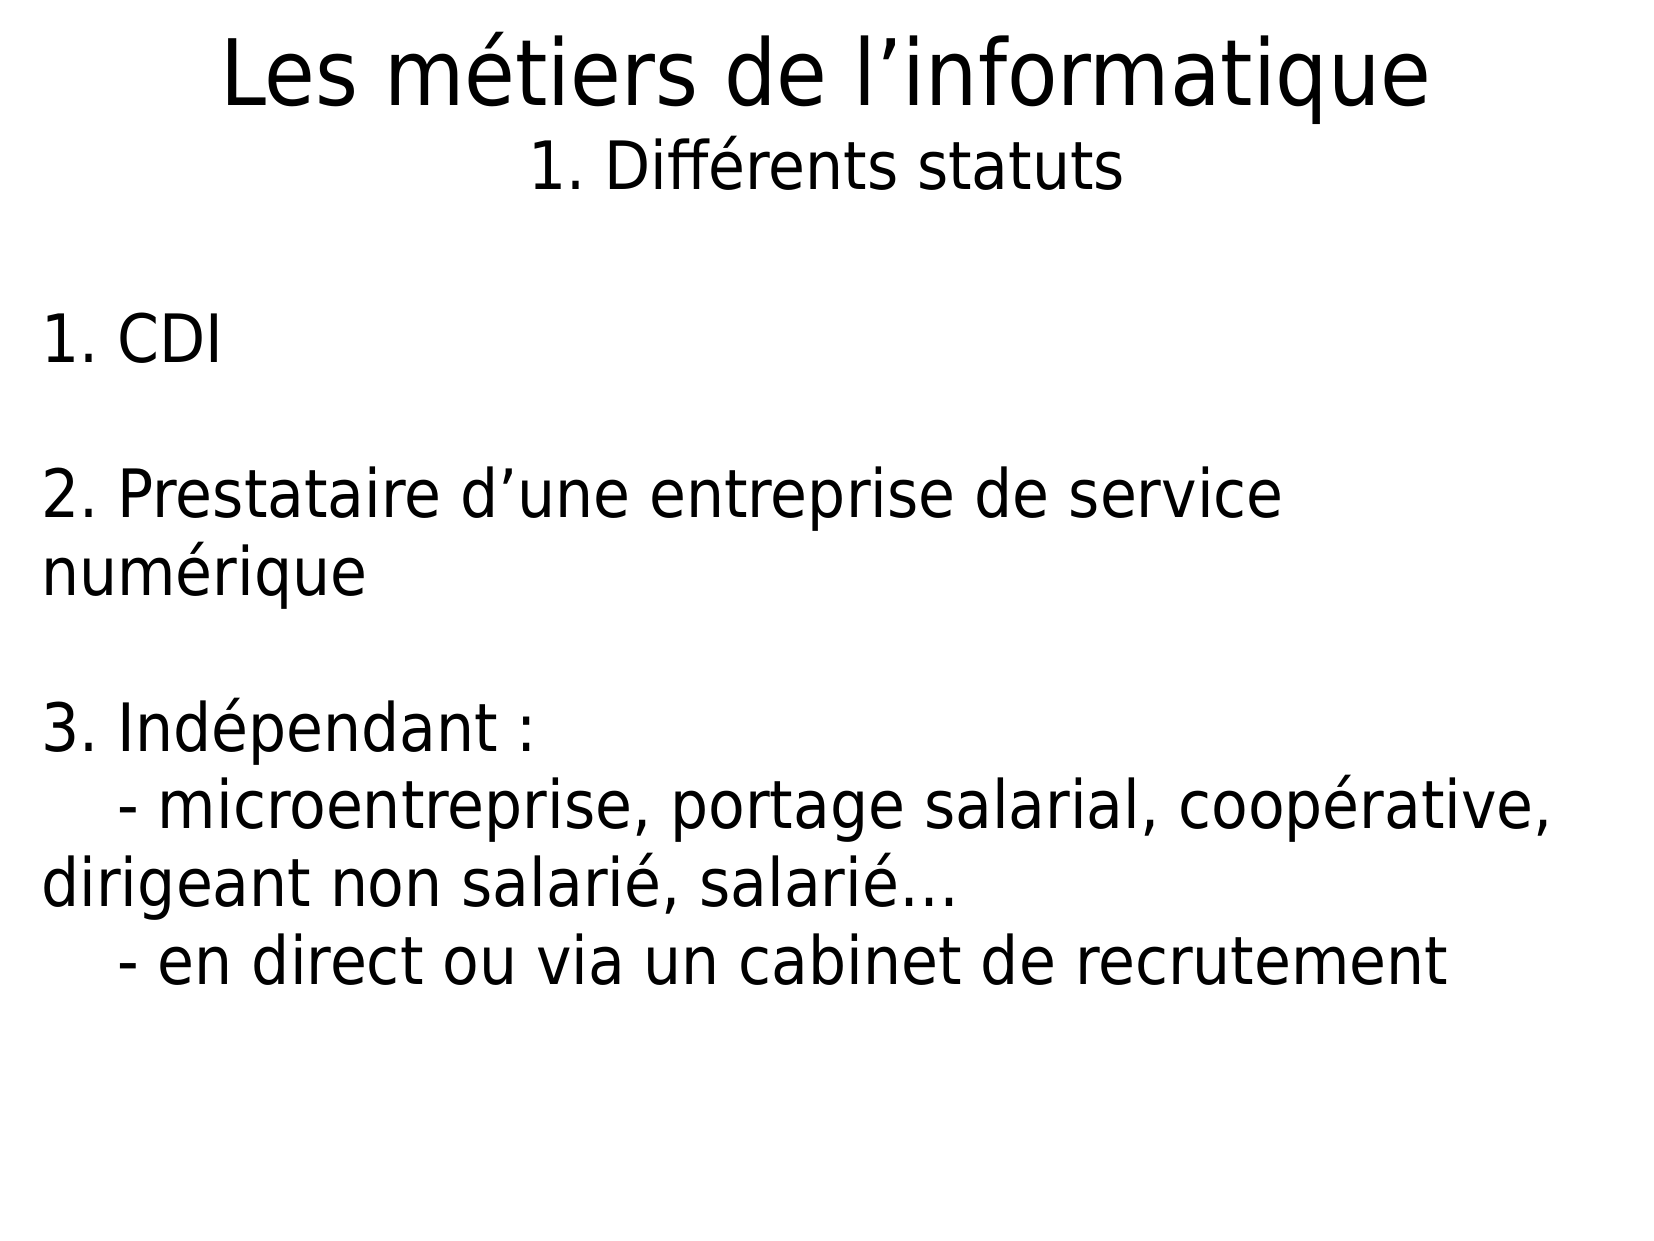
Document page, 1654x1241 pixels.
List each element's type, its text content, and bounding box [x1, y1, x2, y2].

title 1. CDI 2. Prestataire d’une entreprise de service numérique 3. Indépendant : - microentreprise, portage salarial, coopérative, dirigeant non salarié, salarié… - en direct ou via un cabinet de recrutement [41, 222, 1613, 1183]
title Les métiers de l’informatique 1. Différents statuts [41, 12, 1613, 214]
